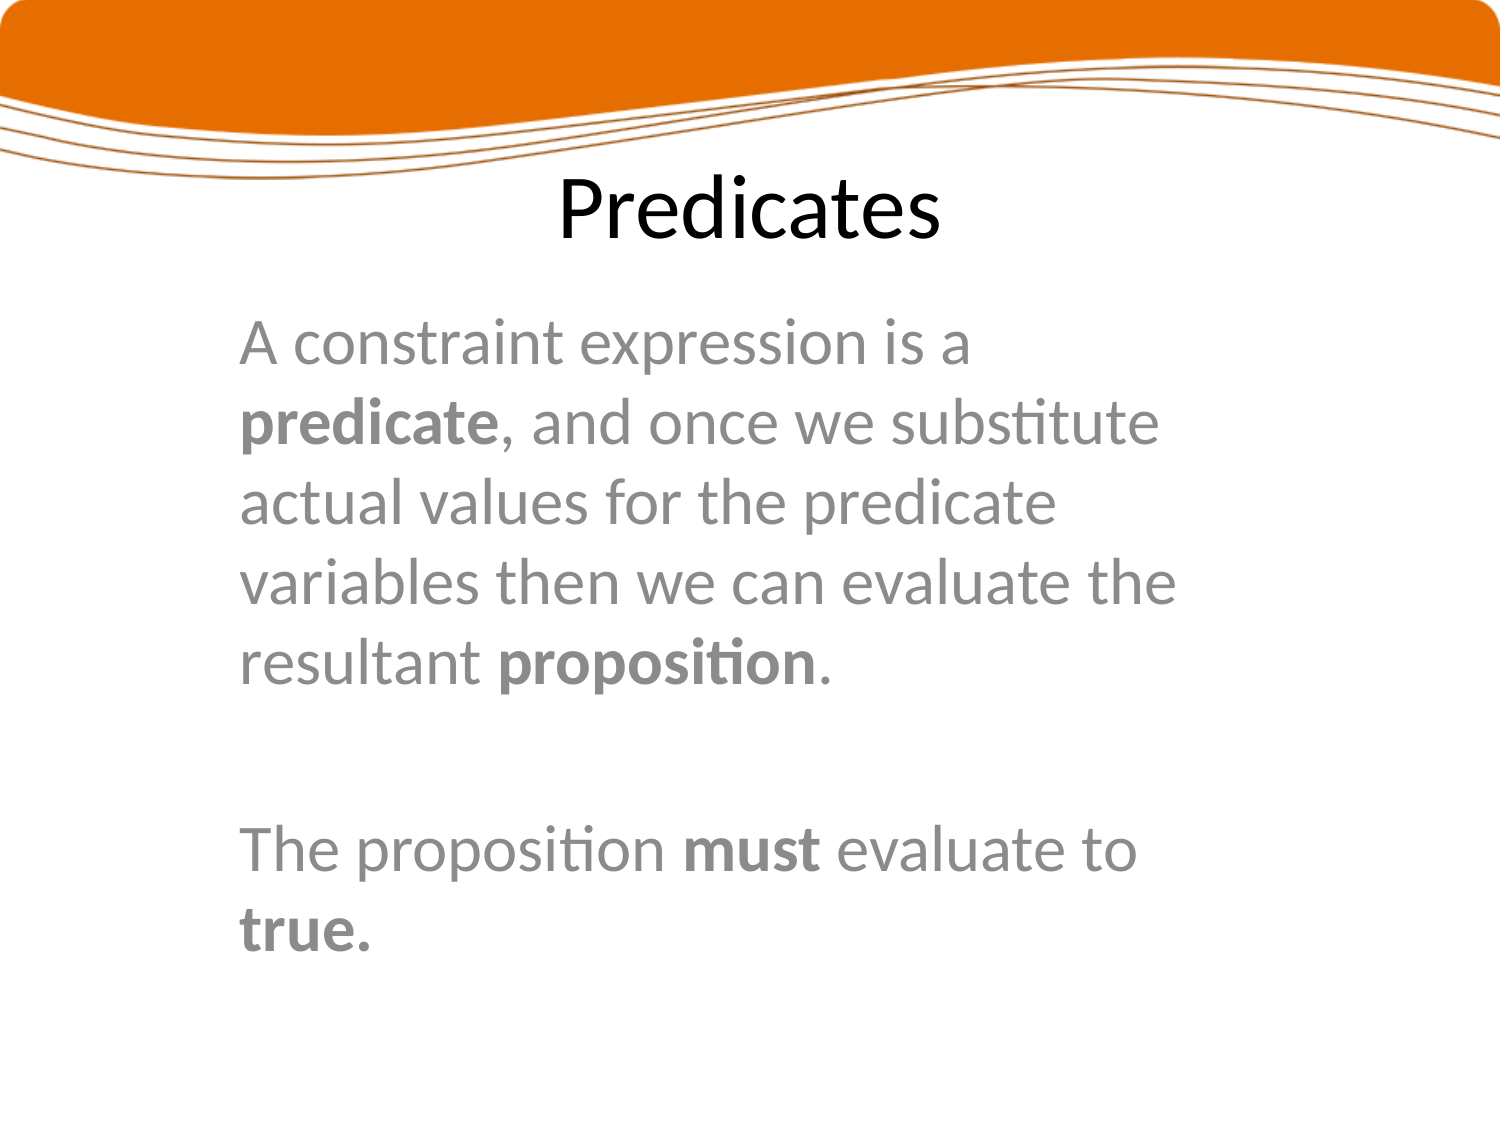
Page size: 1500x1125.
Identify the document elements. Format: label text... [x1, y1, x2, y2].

text_box Predicates [75, 125, 1425, 279]
picture [0, 0, 1500, 180]
text_box A constraint expression is a predicate, and once we substitute actual values for the predicate variables then we can evaluate the resultant proposition. The proposition must evaluate to true. [225, 290, 1275, 988]
